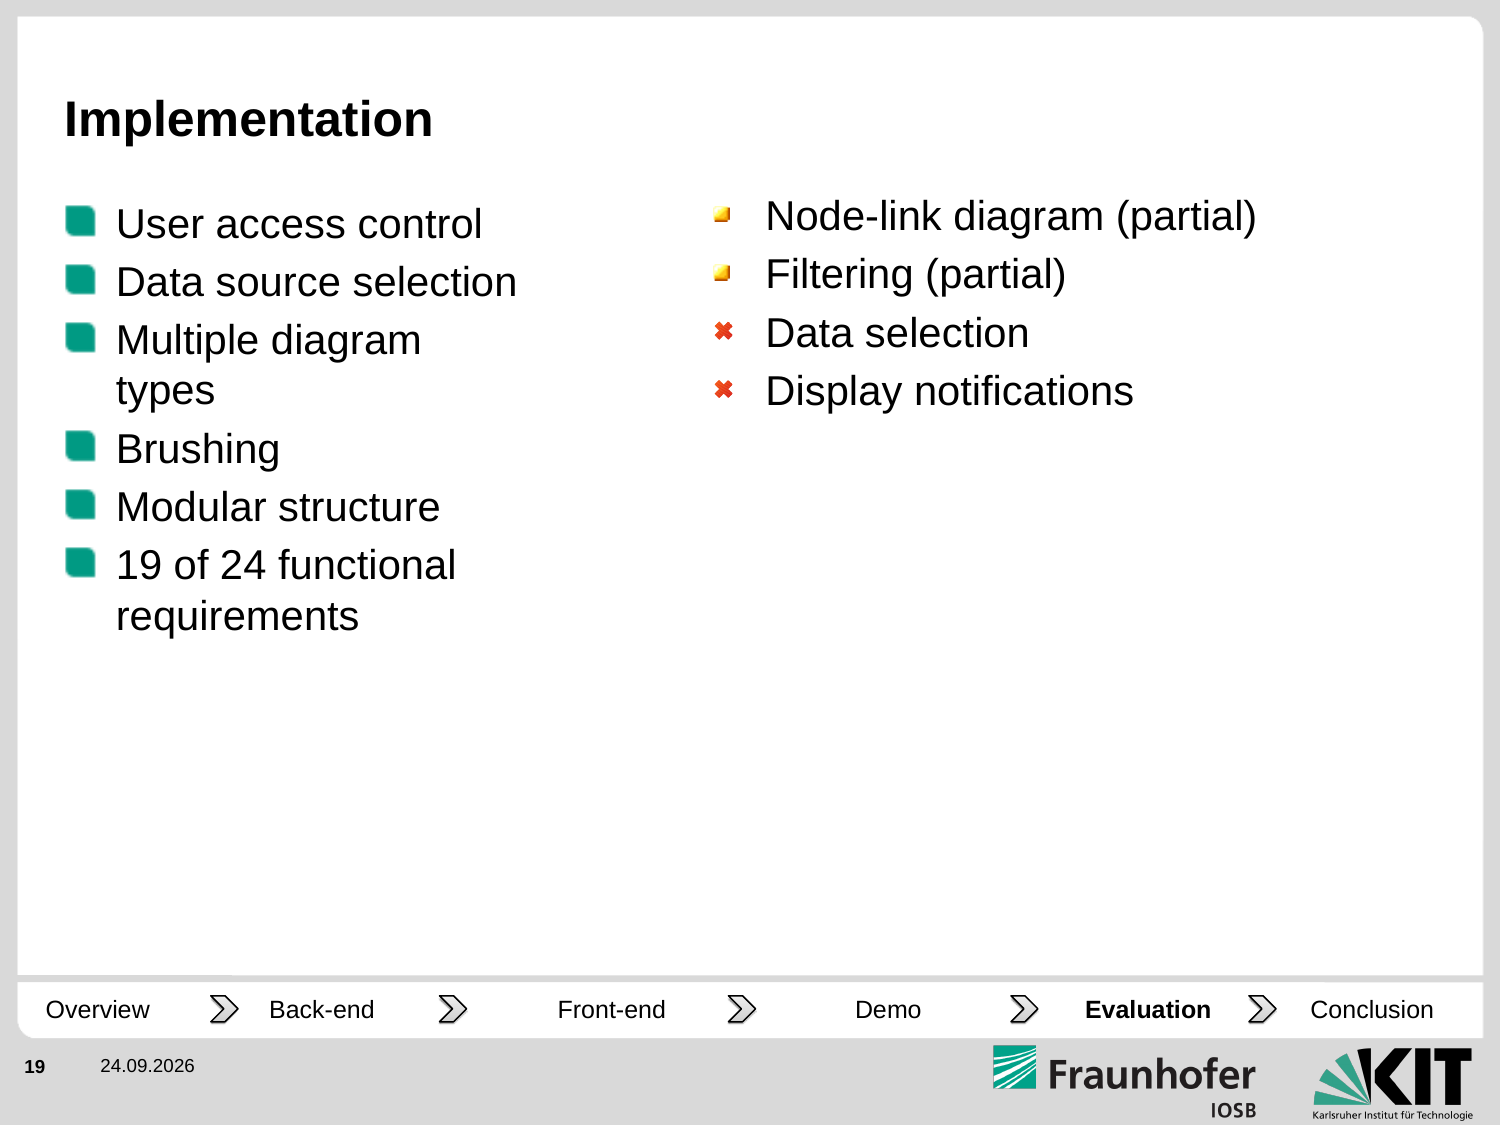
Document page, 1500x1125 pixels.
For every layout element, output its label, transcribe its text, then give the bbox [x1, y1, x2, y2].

text_box [1010, 995, 1038, 1022]
text_box Front-end [542, 986, 682, 1031]
text_box Conclusion [1295, 986, 1500, 1031]
text_box Overview [30, 986, 194, 1031]
text_box Evaluation [1070, 986, 1227, 1031]
text_box [210, 995, 238, 1022]
text_box [728, 995, 756, 1022]
picture [0, 0, 1500, 1125]
text_box [439, 995, 467, 1022]
title Implementation [64, 54, 1198, 147]
text_box [1248, 995, 1277, 1022]
list User access control Data source selection Multiple diagram types Brushing Modular structure 19 of 24 functional requirements [64, 196, 520, 966]
text_box Back-end [254, 986, 418, 1031]
text_box 17.04.2019 [100, 1053, 272, 1113]
text_box Demo [840, 986, 937, 1031]
list Node-link diagram (partial) Filtering (partial) Data selection Display notifications [713, 188, 1279, 958]
